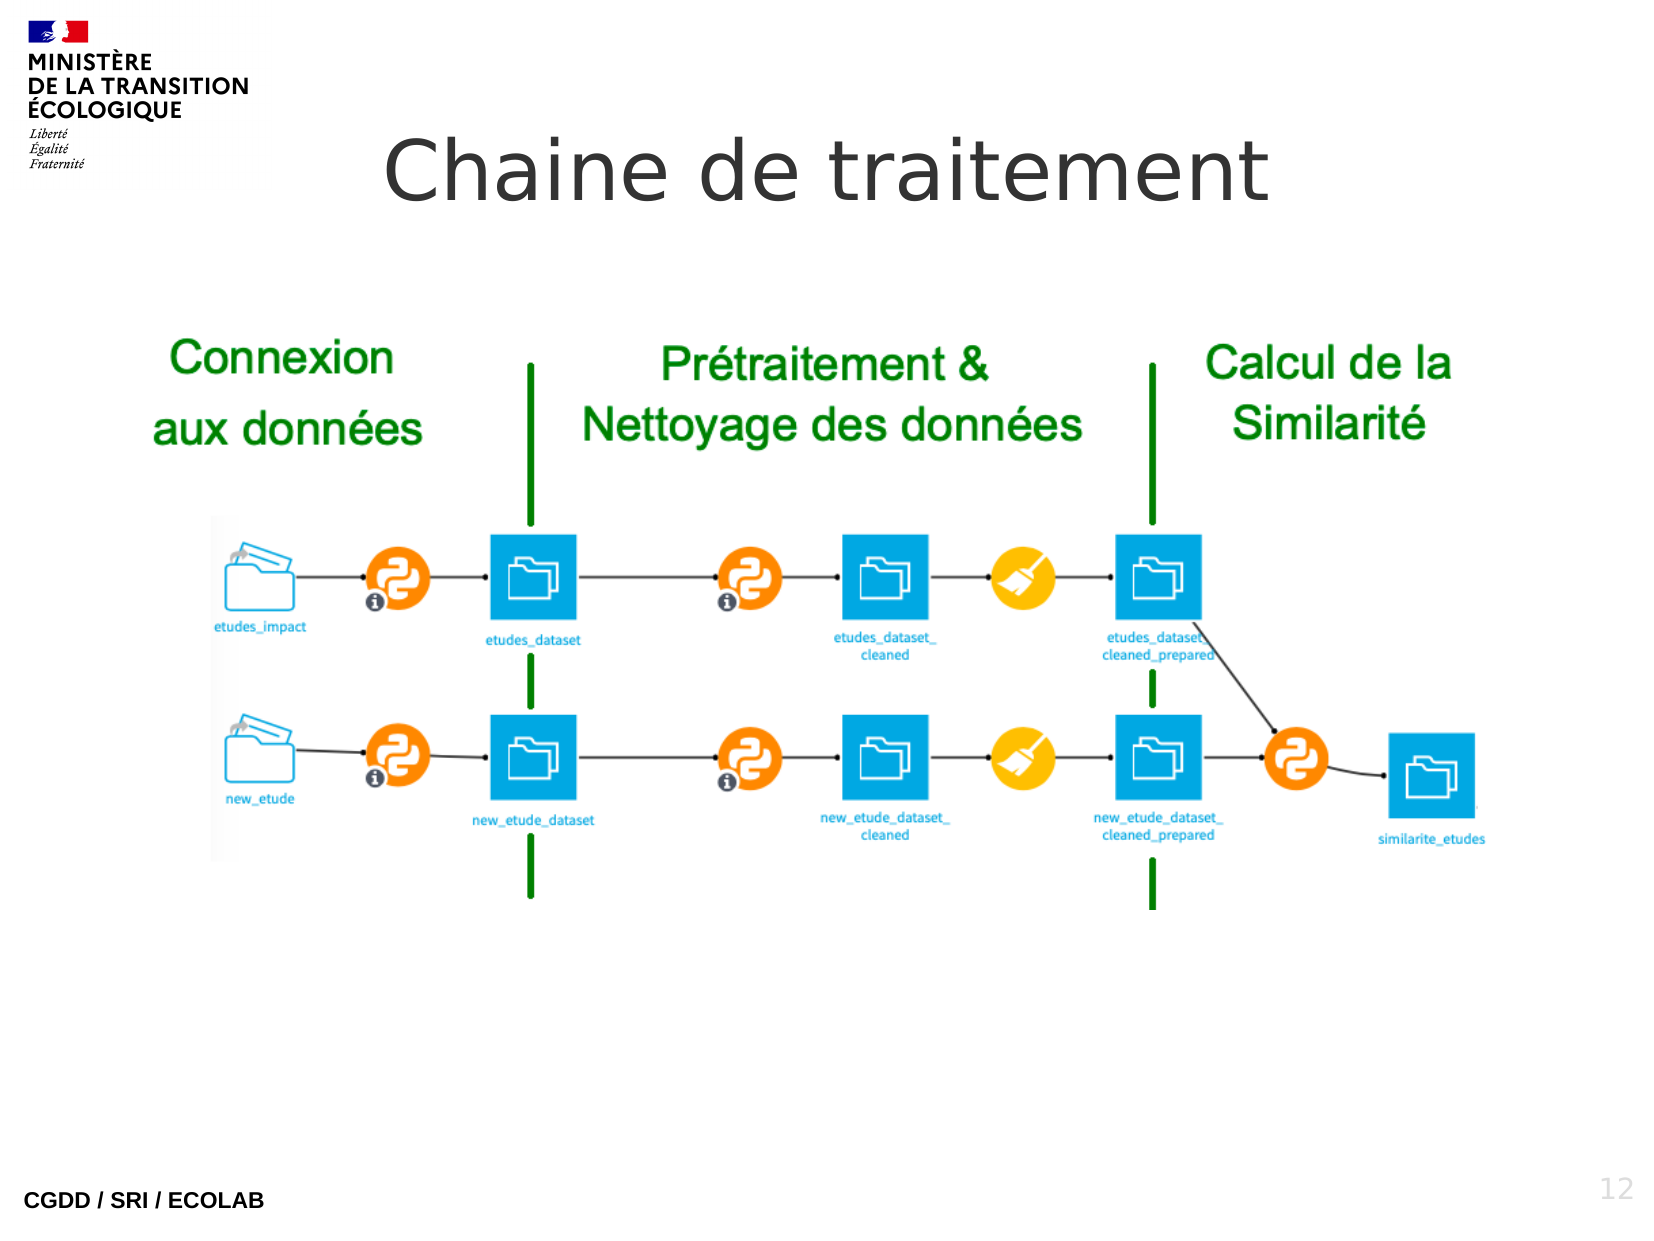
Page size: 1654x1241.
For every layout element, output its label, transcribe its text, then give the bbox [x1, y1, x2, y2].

title Chaine de traitement [114, 73, 1539, 271]
picture [7, 0, 272, 190]
picture [146, 301, 1501, 910]
